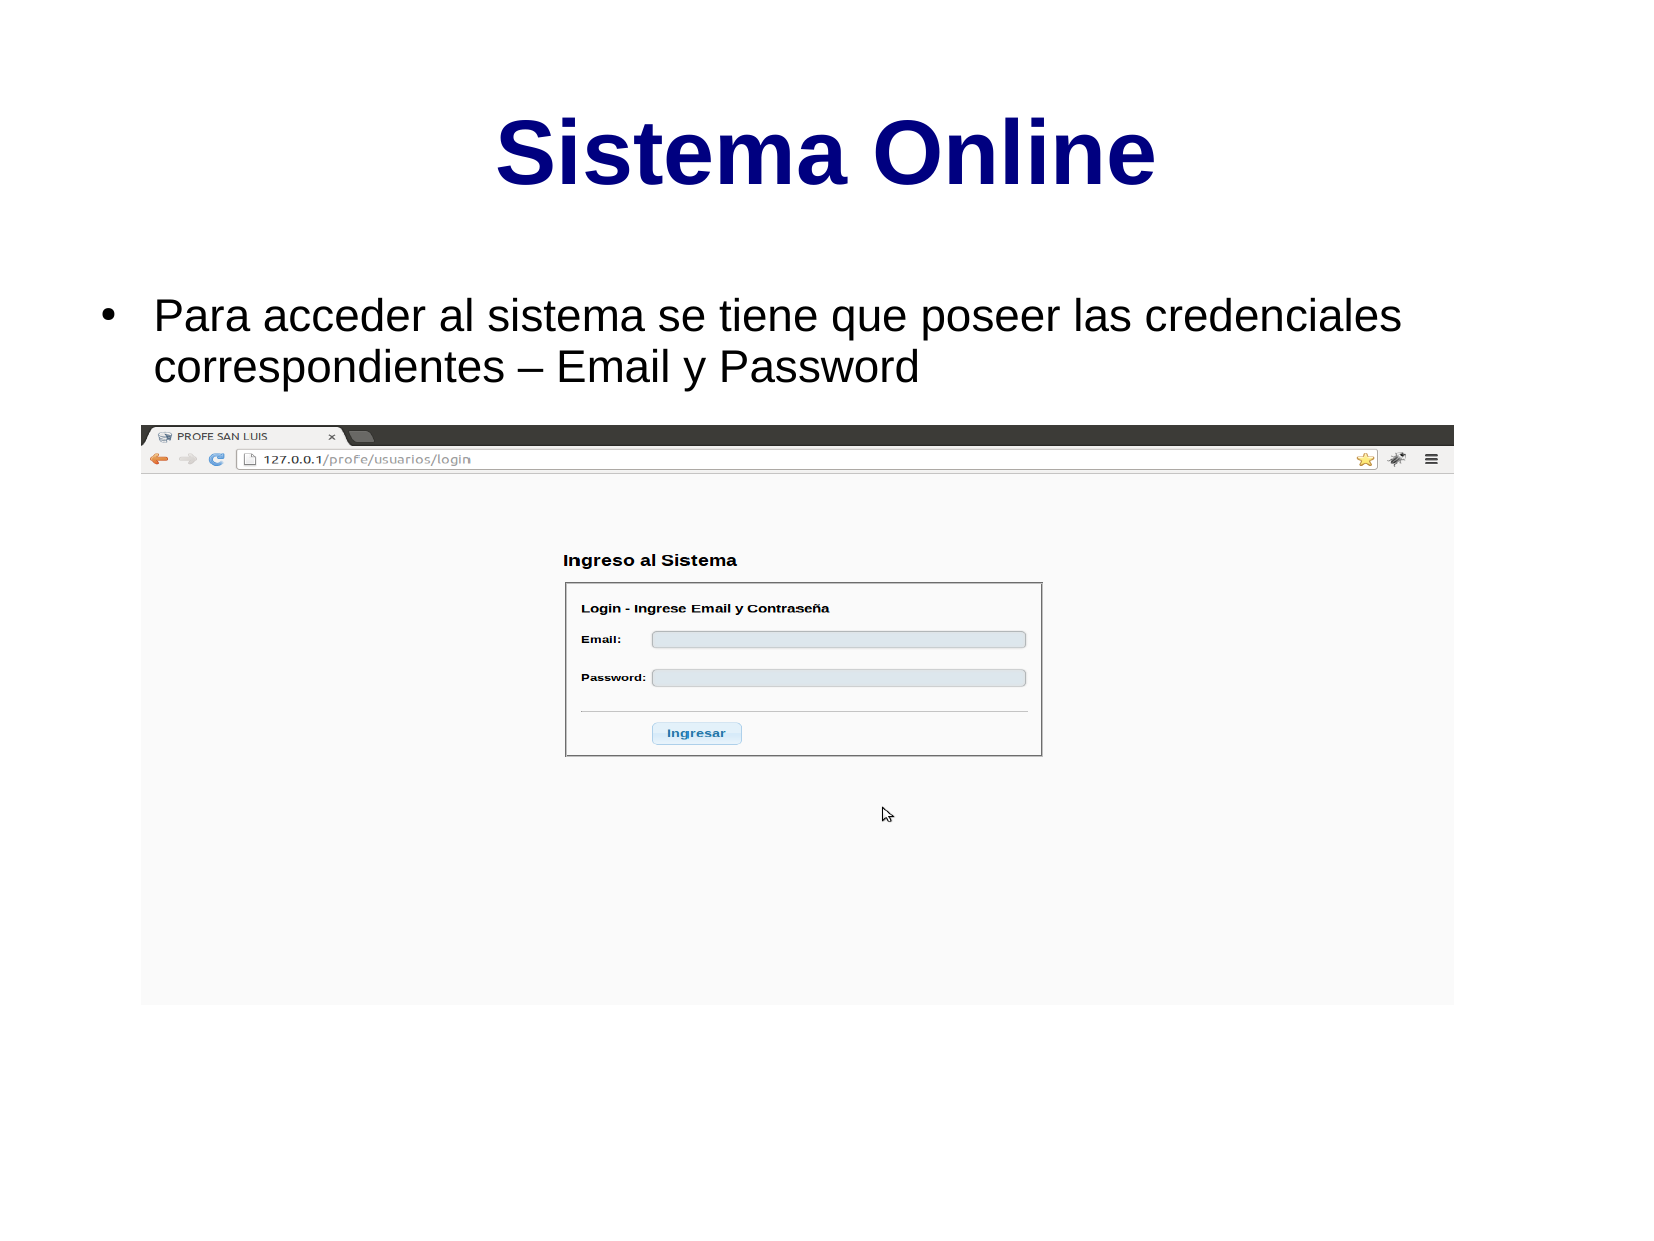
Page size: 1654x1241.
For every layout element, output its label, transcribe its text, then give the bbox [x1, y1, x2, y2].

list Para acceder al sistema se tiene que poseer las credenciales correspondientes – Email y Password [82, 290, 1538, 1010]
title Sistema Online [82, 49, 1571, 257]
picture [141, 425, 1454, 1005]
